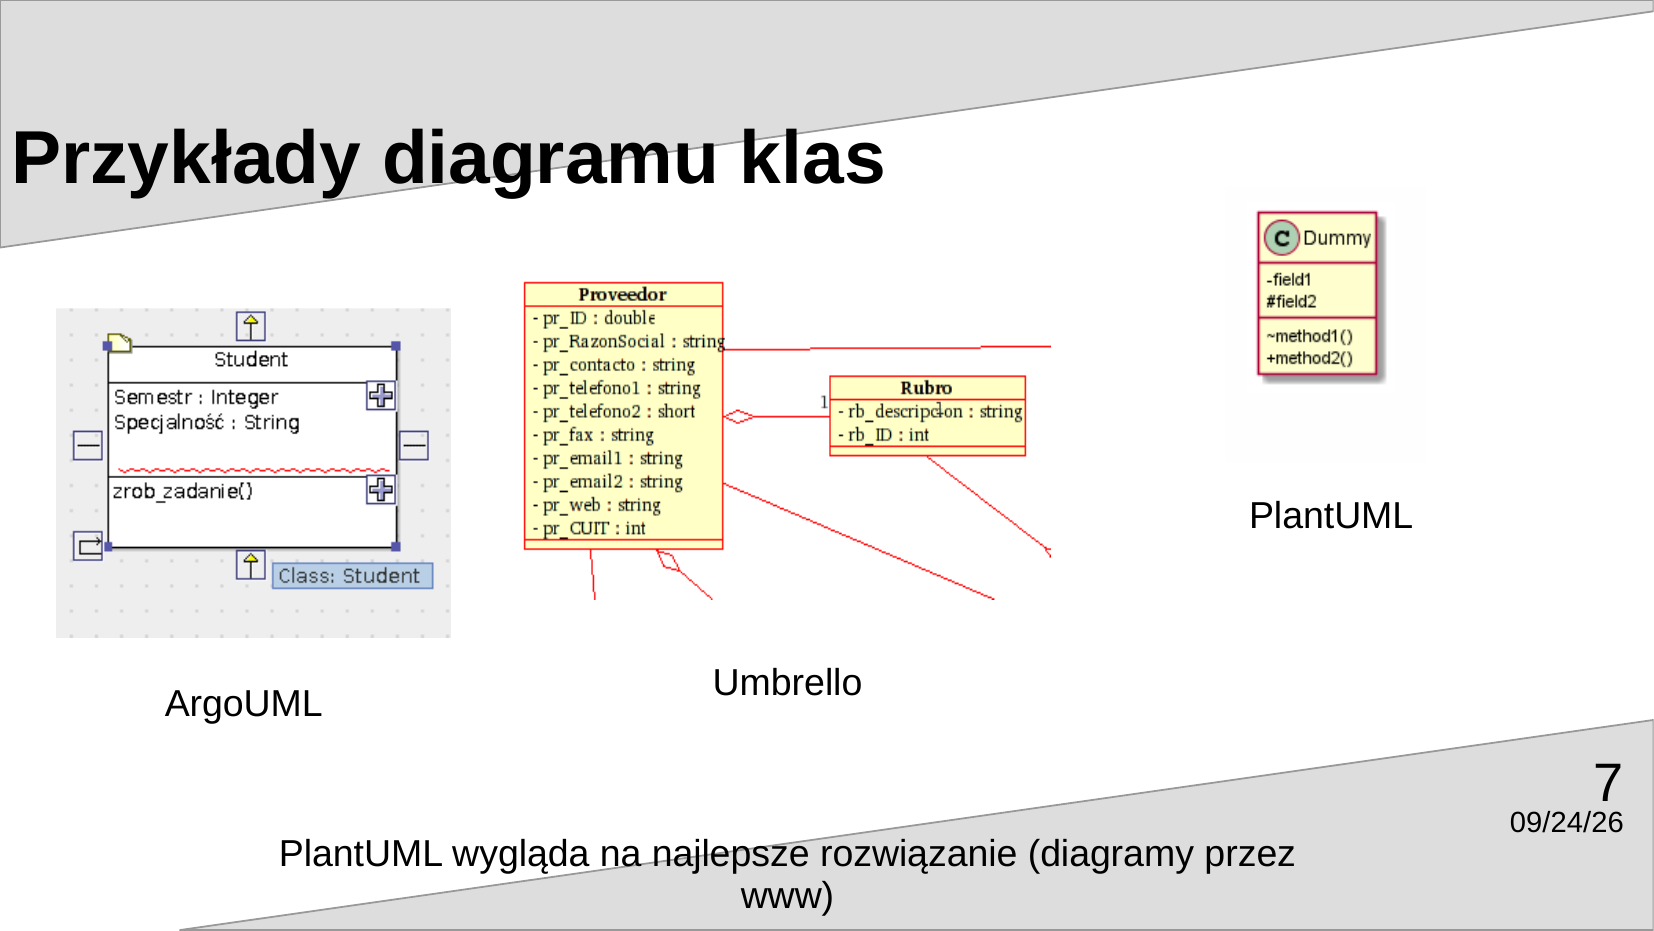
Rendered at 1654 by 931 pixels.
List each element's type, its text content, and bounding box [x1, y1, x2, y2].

text_box ArgoUML [37, 675, 451, 734]
text_box PlantUML wygląda na najlepsze rozwiązanie (diagramy przez www) [262, 825, 1313, 927]
picture [56, 307, 451, 638]
text_box Umbrello [450, 654, 1126, 713]
picture [509, 262, 1051, 601]
text_box PlantUML [1200, 487, 1463, 546]
title Przykłady diagramu klas [11, 79, 1488, 236]
picture [1225, 187, 1426, 463]
